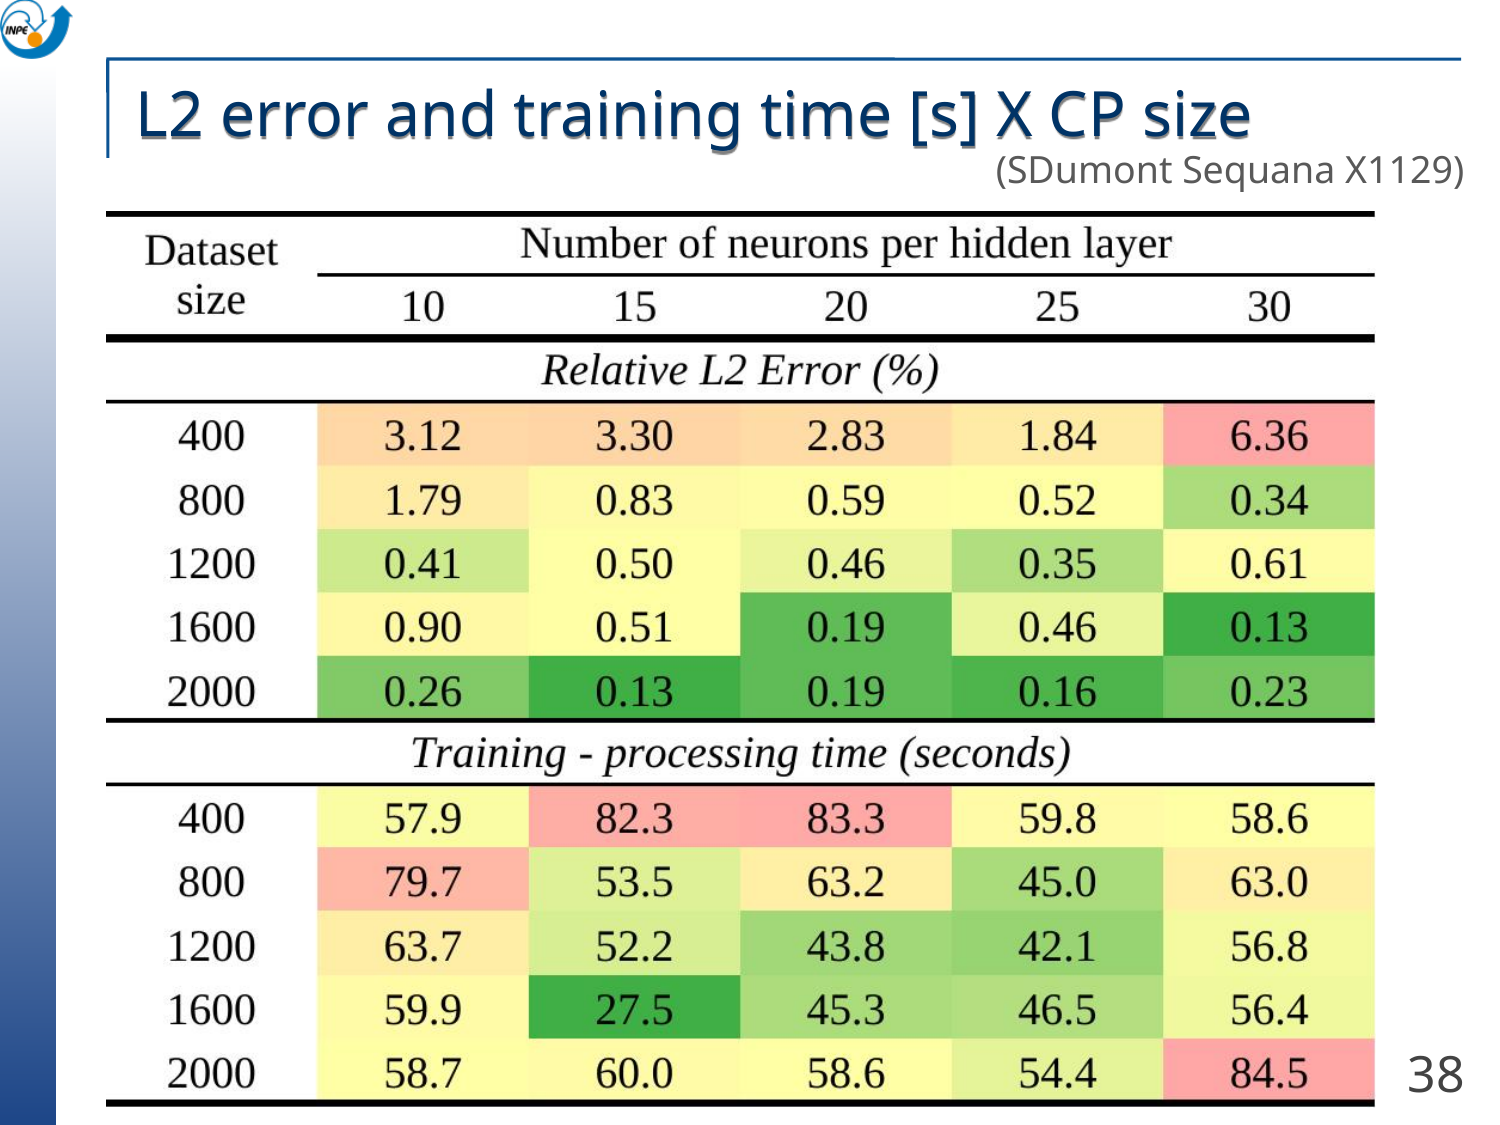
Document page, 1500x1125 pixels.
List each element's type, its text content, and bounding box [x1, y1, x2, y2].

picture [0, 0, 73, 59]
title L2 error and training time [s] X CP size [106, 59, 1465, 181]
slide_number 1 [1389, 1033, 1480, 1120]
picture [106, 211, 1376, 1108]
text_box (SDumont Sequana X1129) [895, 131, 1480, 207]
